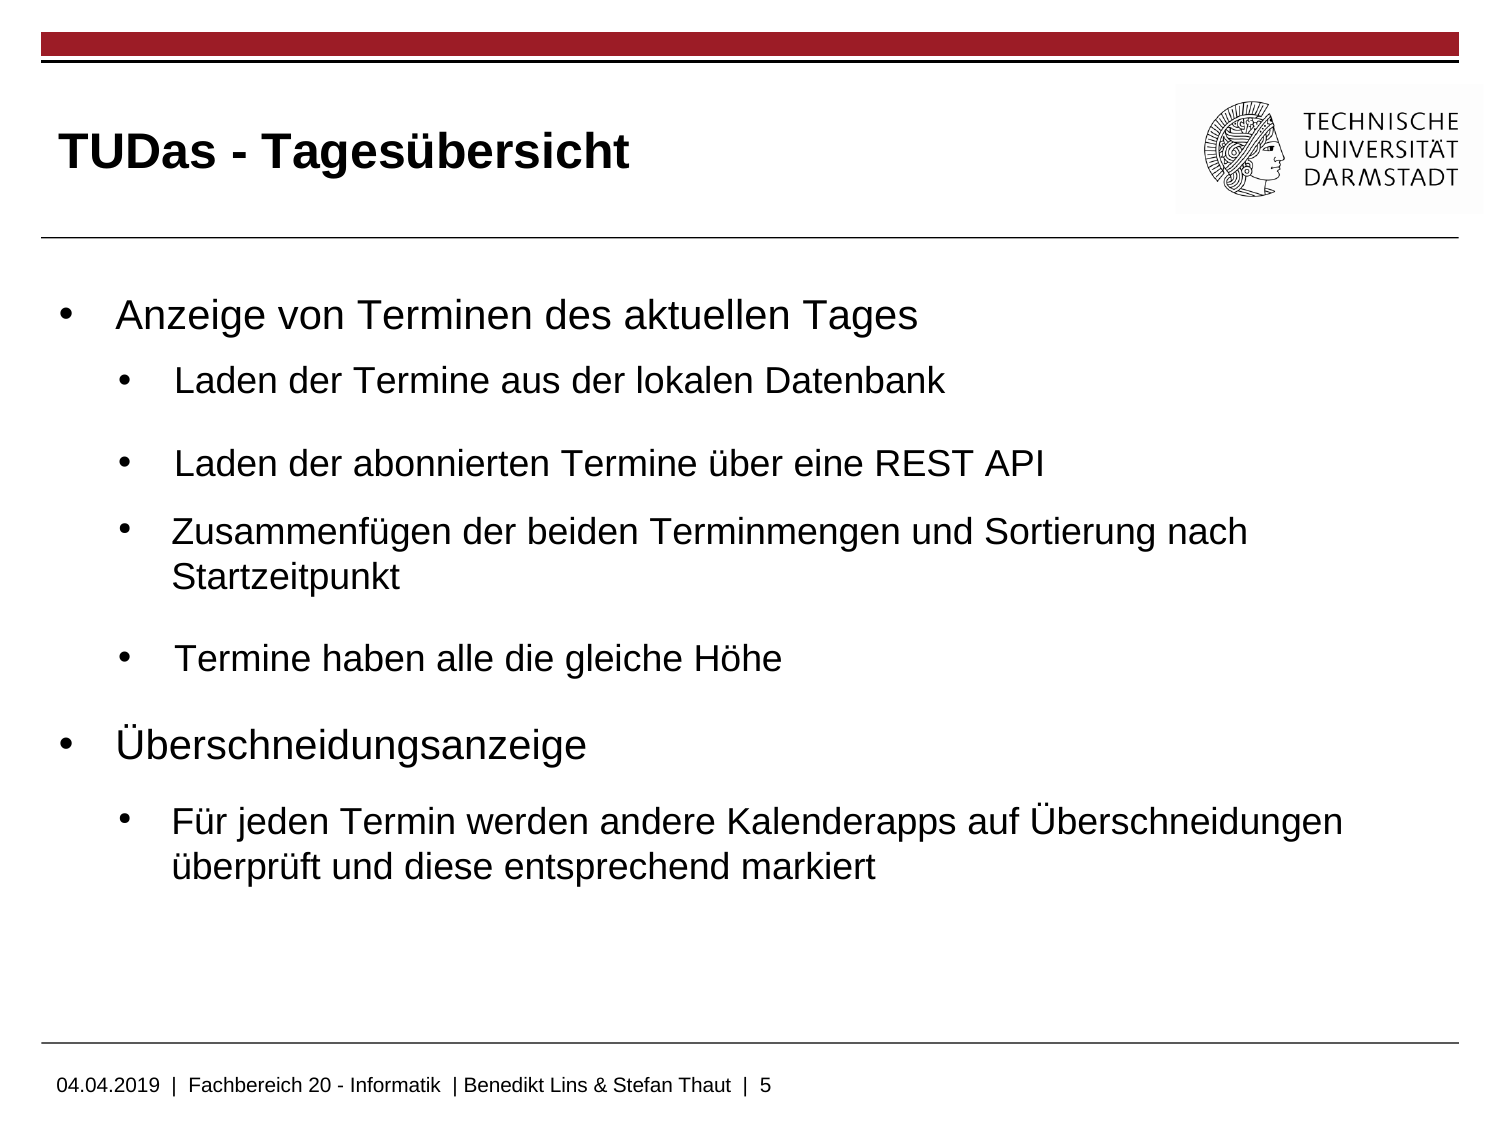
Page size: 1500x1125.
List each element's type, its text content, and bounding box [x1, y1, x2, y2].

title TUDas - Tagesübersicht [58, 80, 1149, 218]
list Anzeige von Terminen des aktuellen Tages Laden der Termine aus der lokalen Datenbank Laden der abonnierten Termine über eine REST API Zusammenfügen der beiden Terminmengen und Sortierung nach Startzeitpunkt Termine haben alle die gleiche Höhe Überschneidungsanzeige Für jeden Termin werden andere Kalenderapps auf Überschneidungen überprüft und diese entsprechend markiert [59, 265, 1447, 1001]
picture [1175, 84, 1484, 214]
